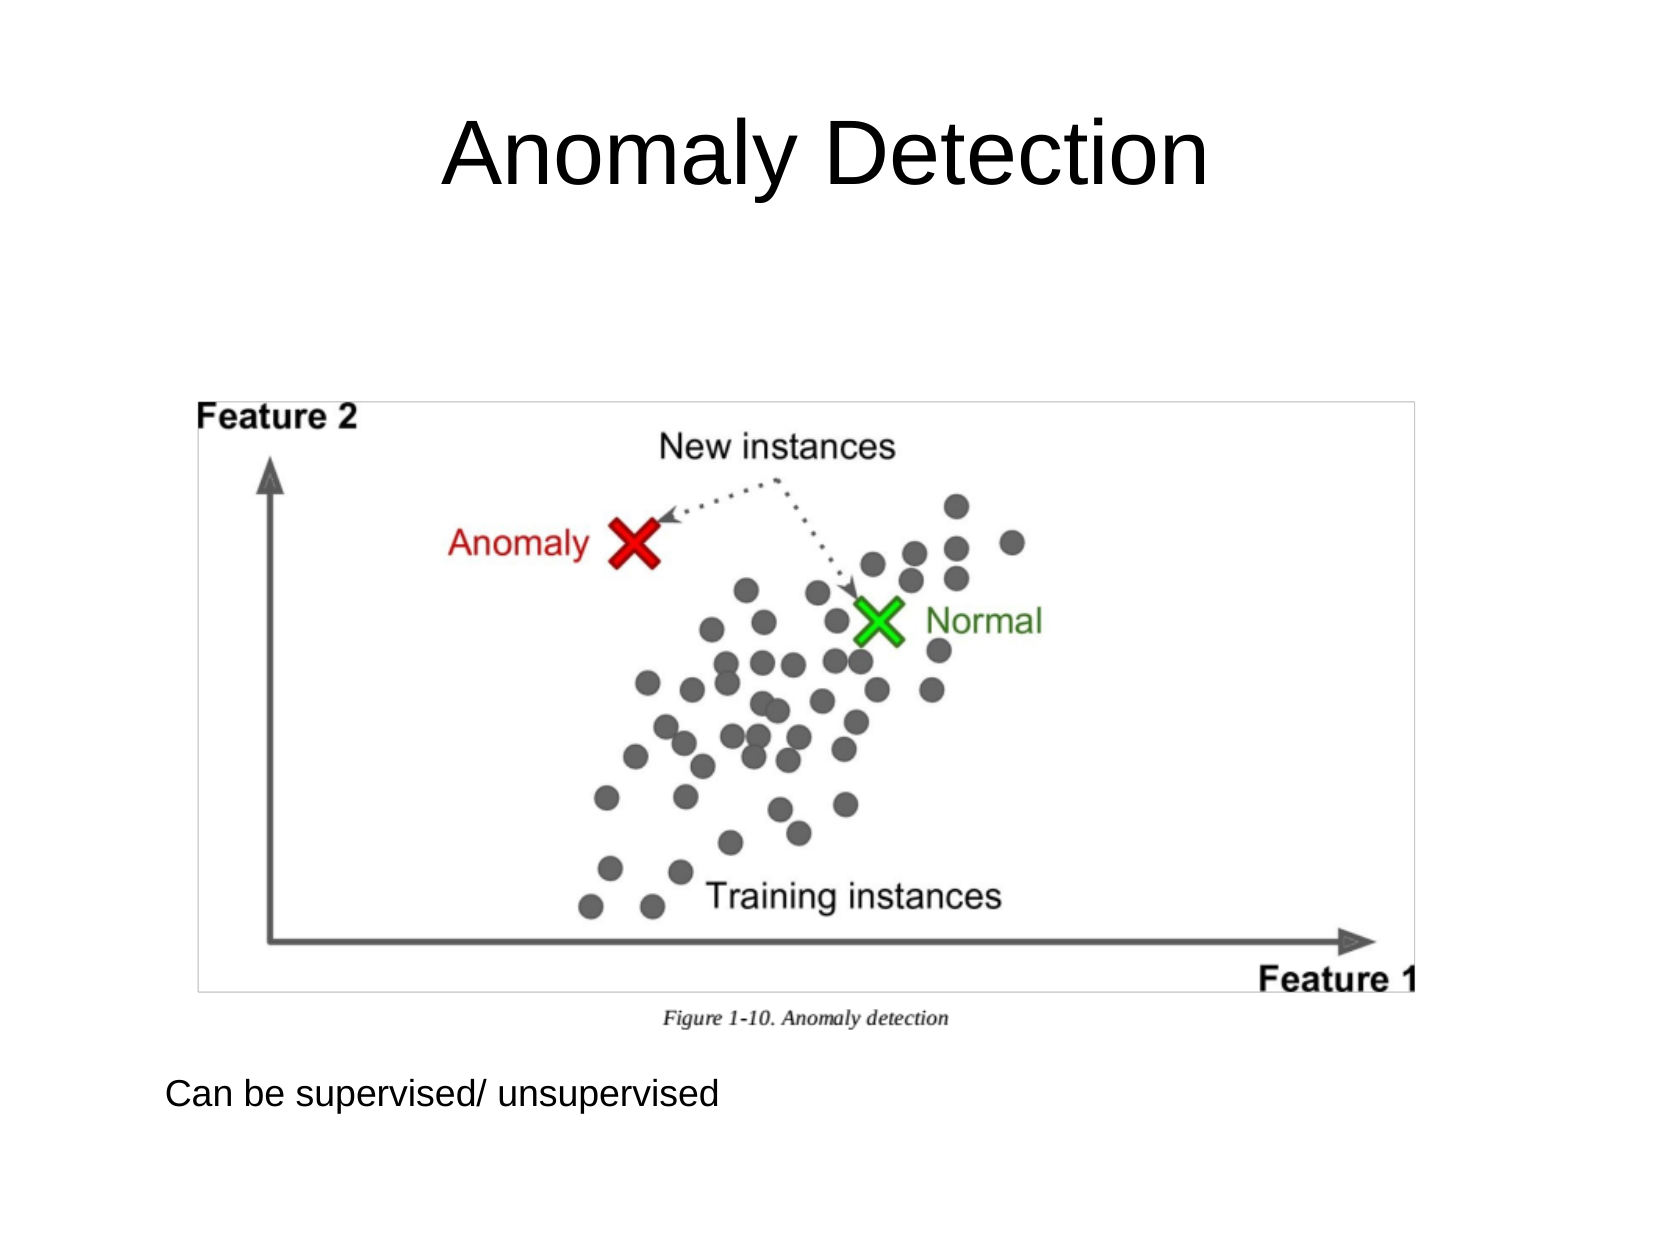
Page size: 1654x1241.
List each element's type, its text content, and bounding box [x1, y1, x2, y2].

text_box Can be supervised/ unsupervised [150, 1065, 1606, 1122]
title Anomaly Detection [82, 49, 1571, 257]
picture [189, 374, 1426, 1044]
